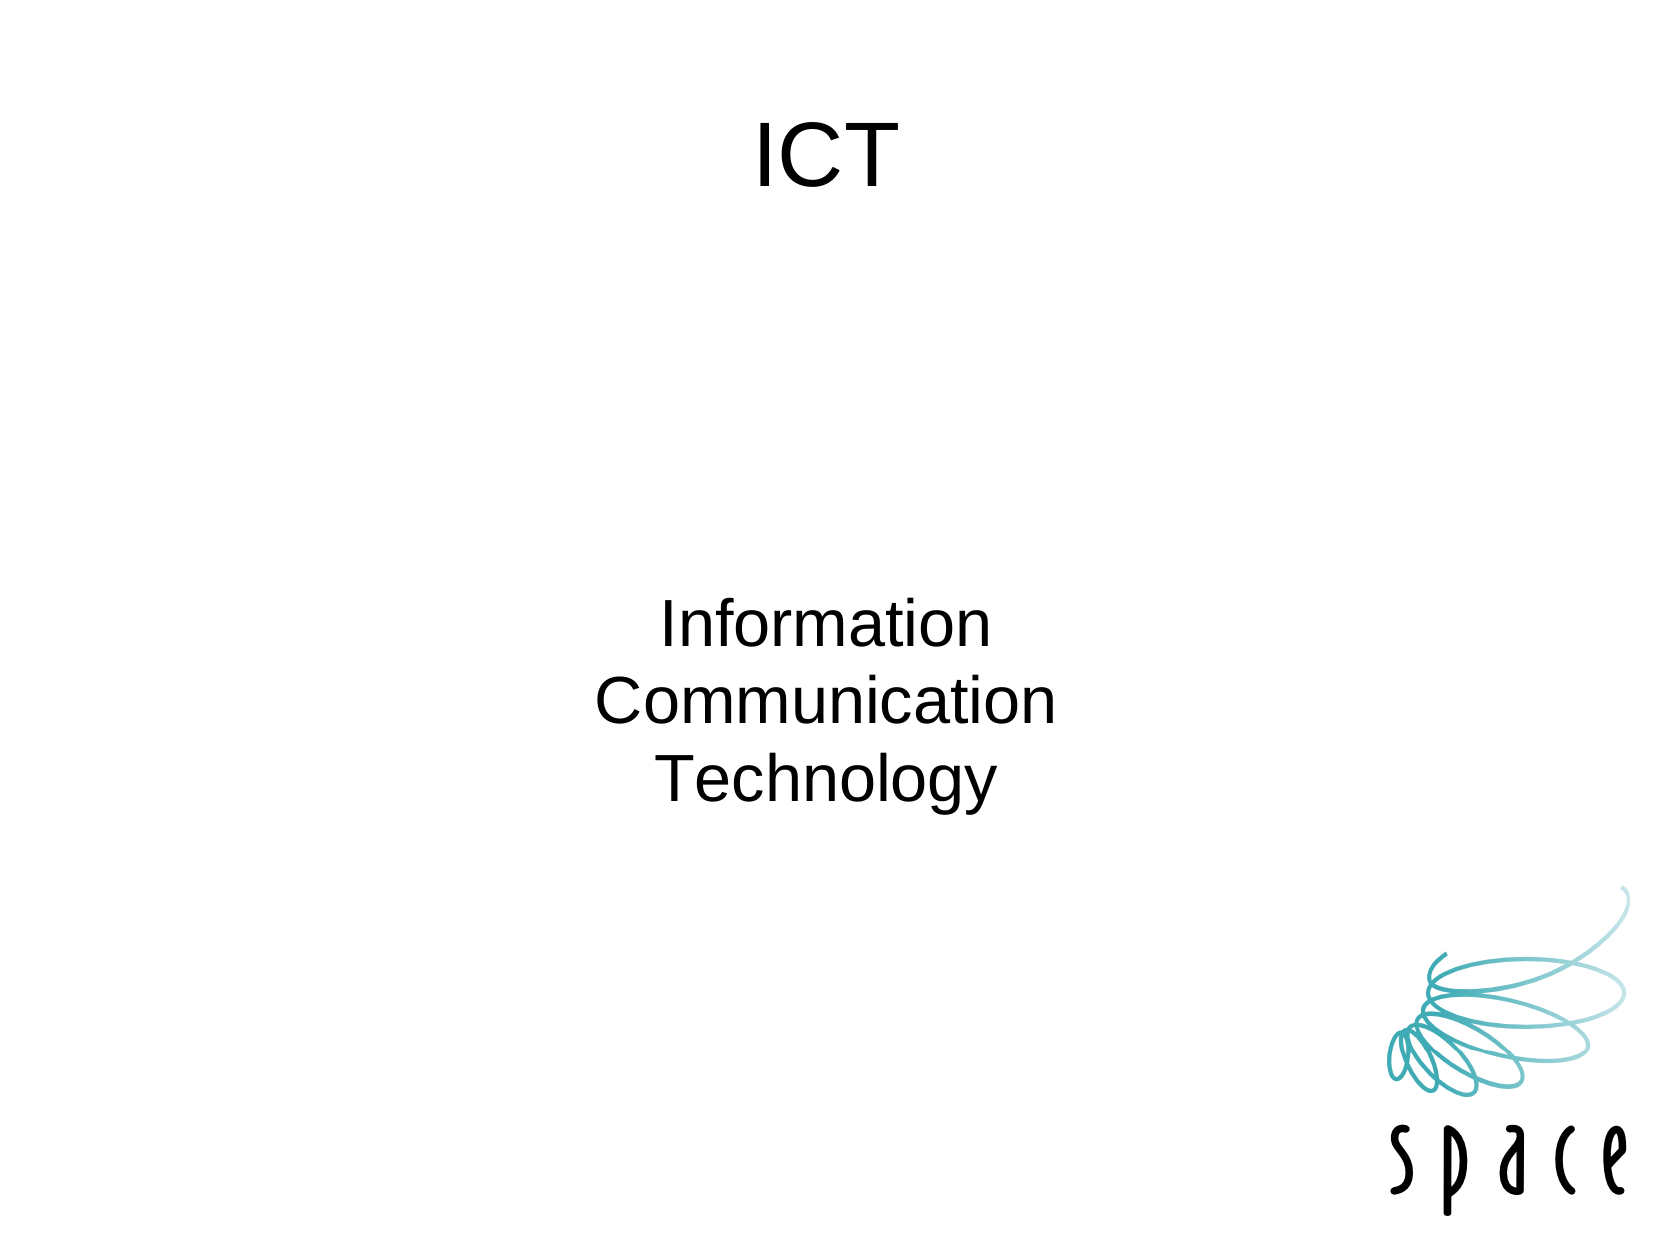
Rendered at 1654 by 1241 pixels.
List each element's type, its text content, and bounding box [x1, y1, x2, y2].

picture [1387, 885, 1630, 1216]
title ICT [82, 49, 1571, 257]
subtitle Information Communication Technology [82, 290, 1571, 1109]
